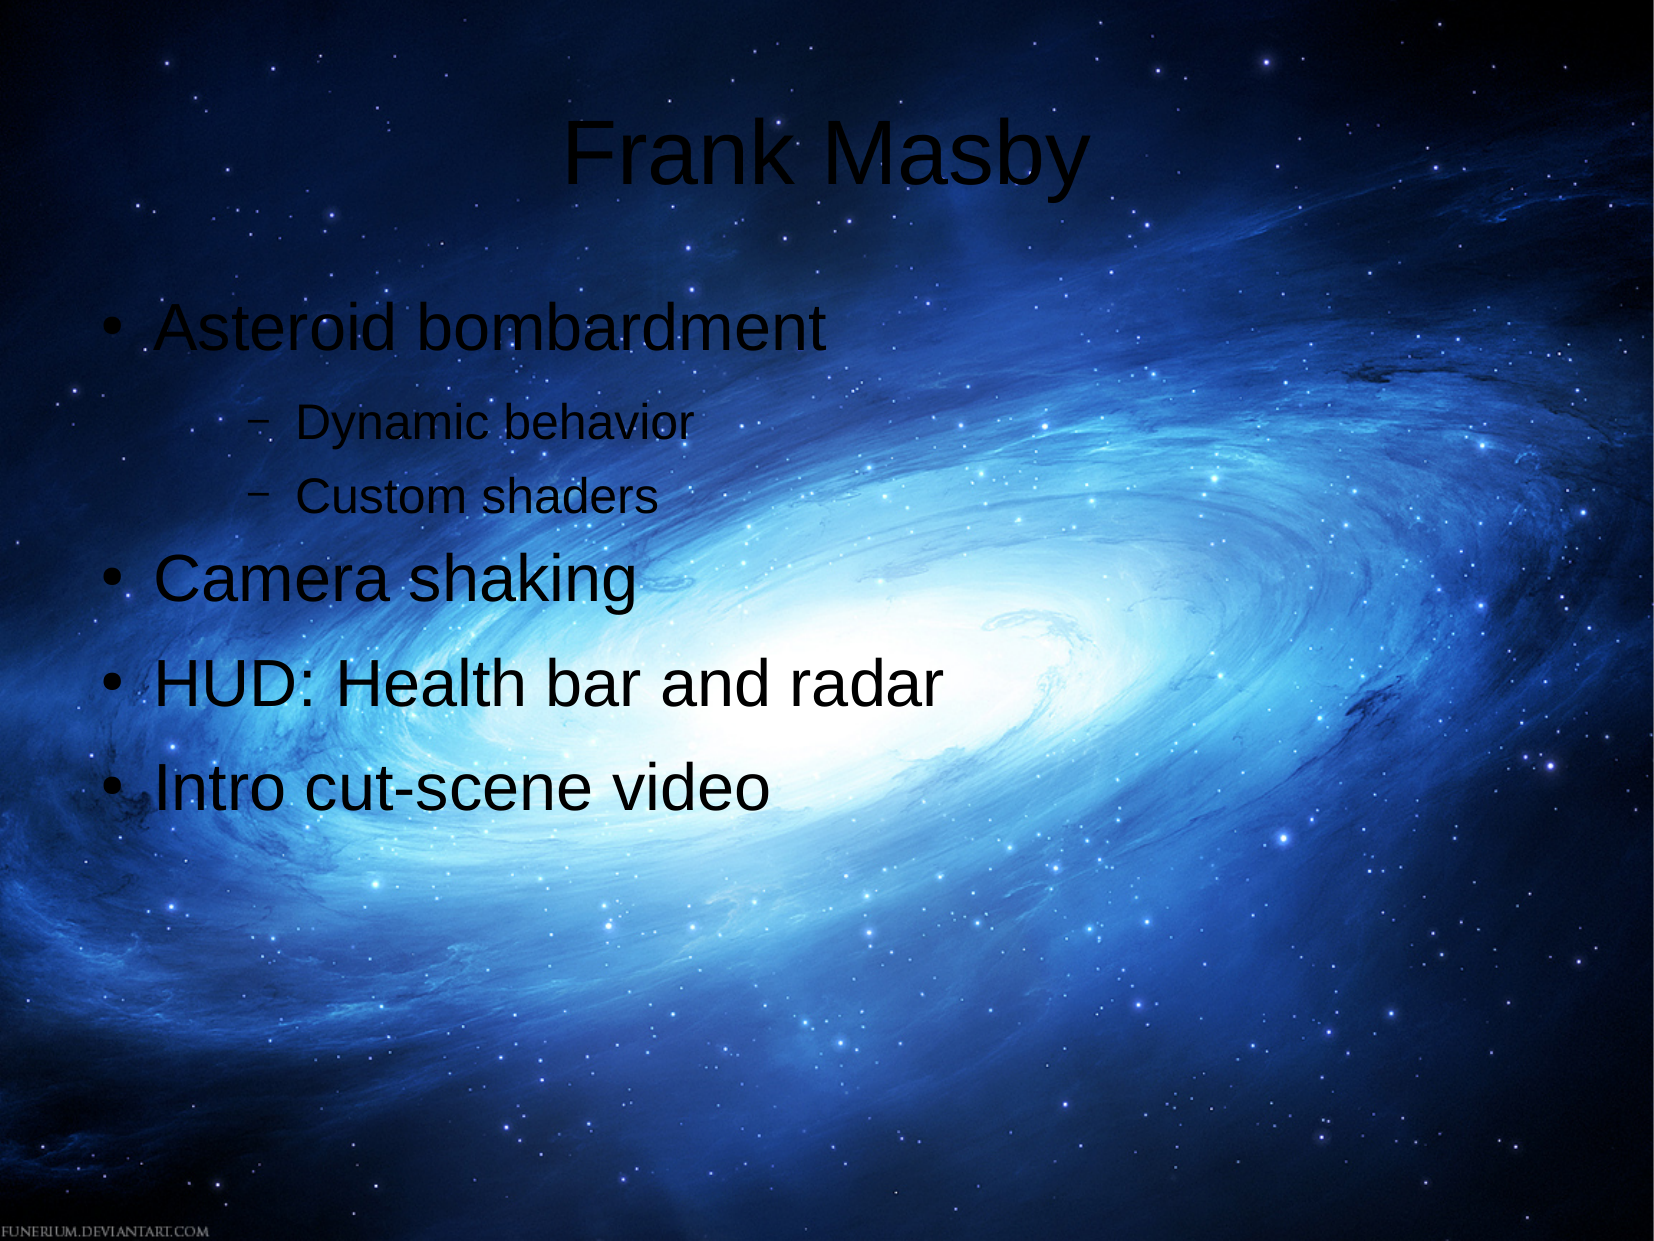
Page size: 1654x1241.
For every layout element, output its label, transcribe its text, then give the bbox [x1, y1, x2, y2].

title Frank Masby [82, 49, 1571, 257]
picture [0, 0, 1654, 1241]
list Asteroid bombardment Dynamic behavior Custom shaders Camera shaking HUD: Health bar and radar Intro cut-scene video [82, 290, 1571, 1010]
